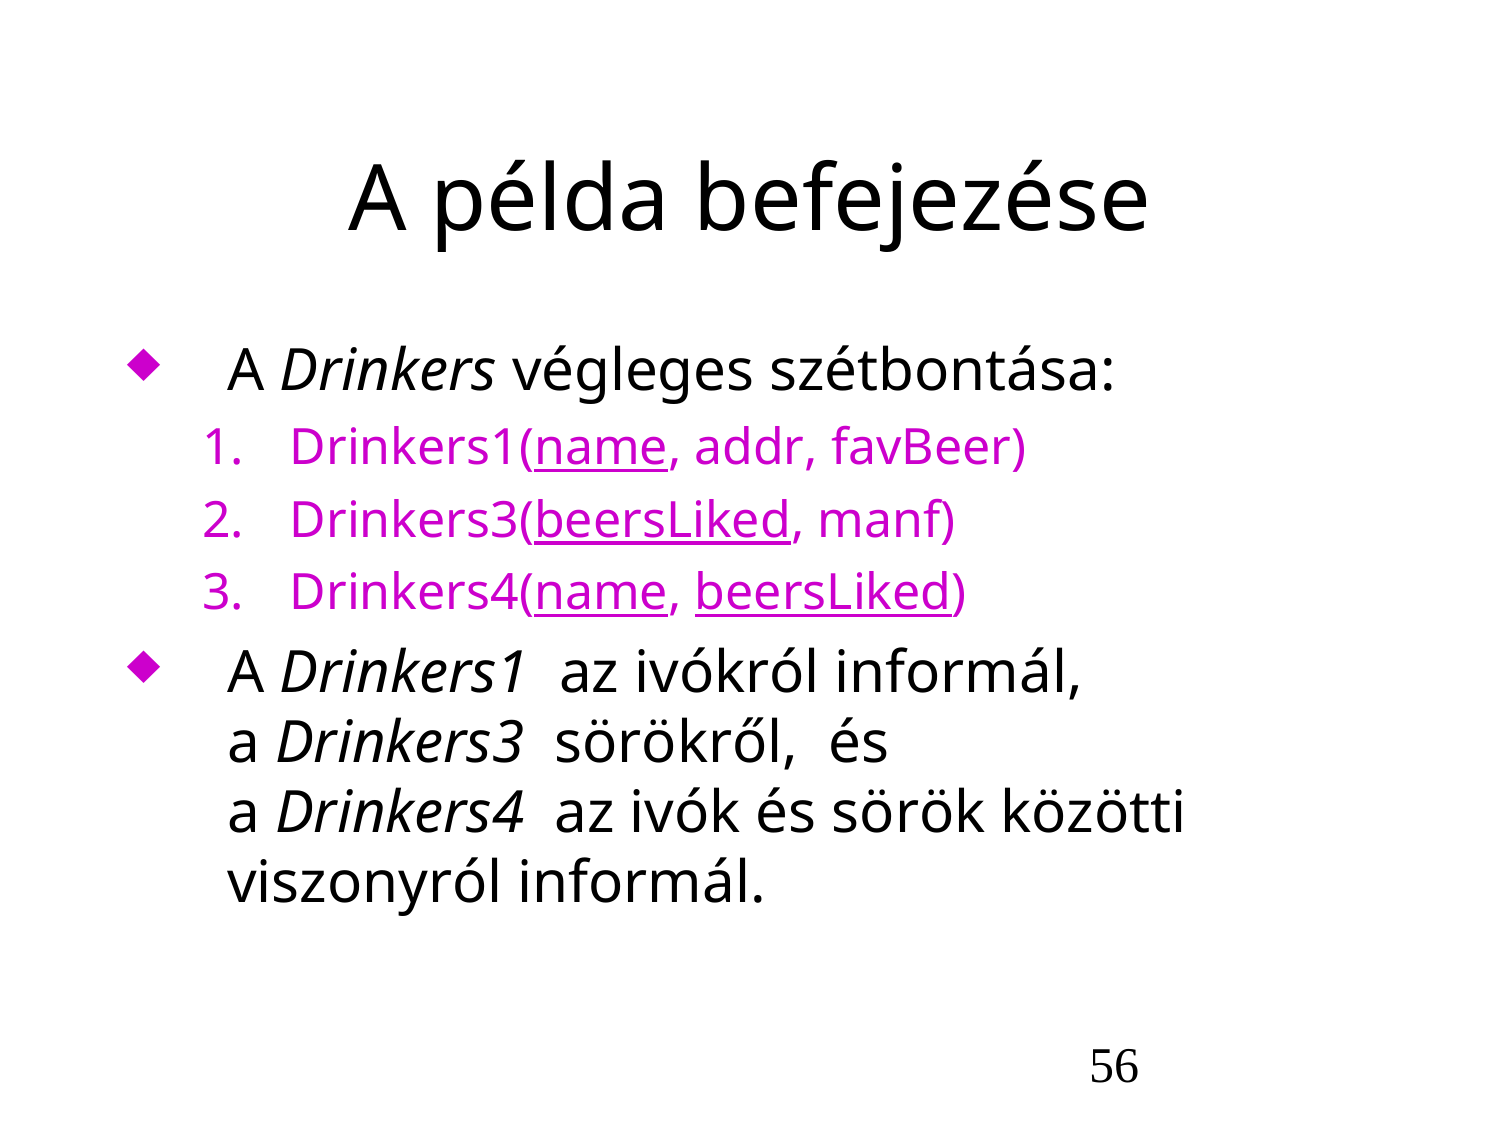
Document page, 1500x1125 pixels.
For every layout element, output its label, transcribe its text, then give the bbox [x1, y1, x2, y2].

list A Drinkers végleges szétbontása: Drinkers1(name, addr, favBeer) Drinkers3(beersLiked, manf) Drinkers4(name, beersLiked) A Drinkers1 az ivókról informál, a Drinkers3 sörökről, és a Drinkers4 az ivók és sörök közötti viszonyról informál. [112, 324, 1388, 1000]
title A példa befejezése [112, 99, 1388, 288]
